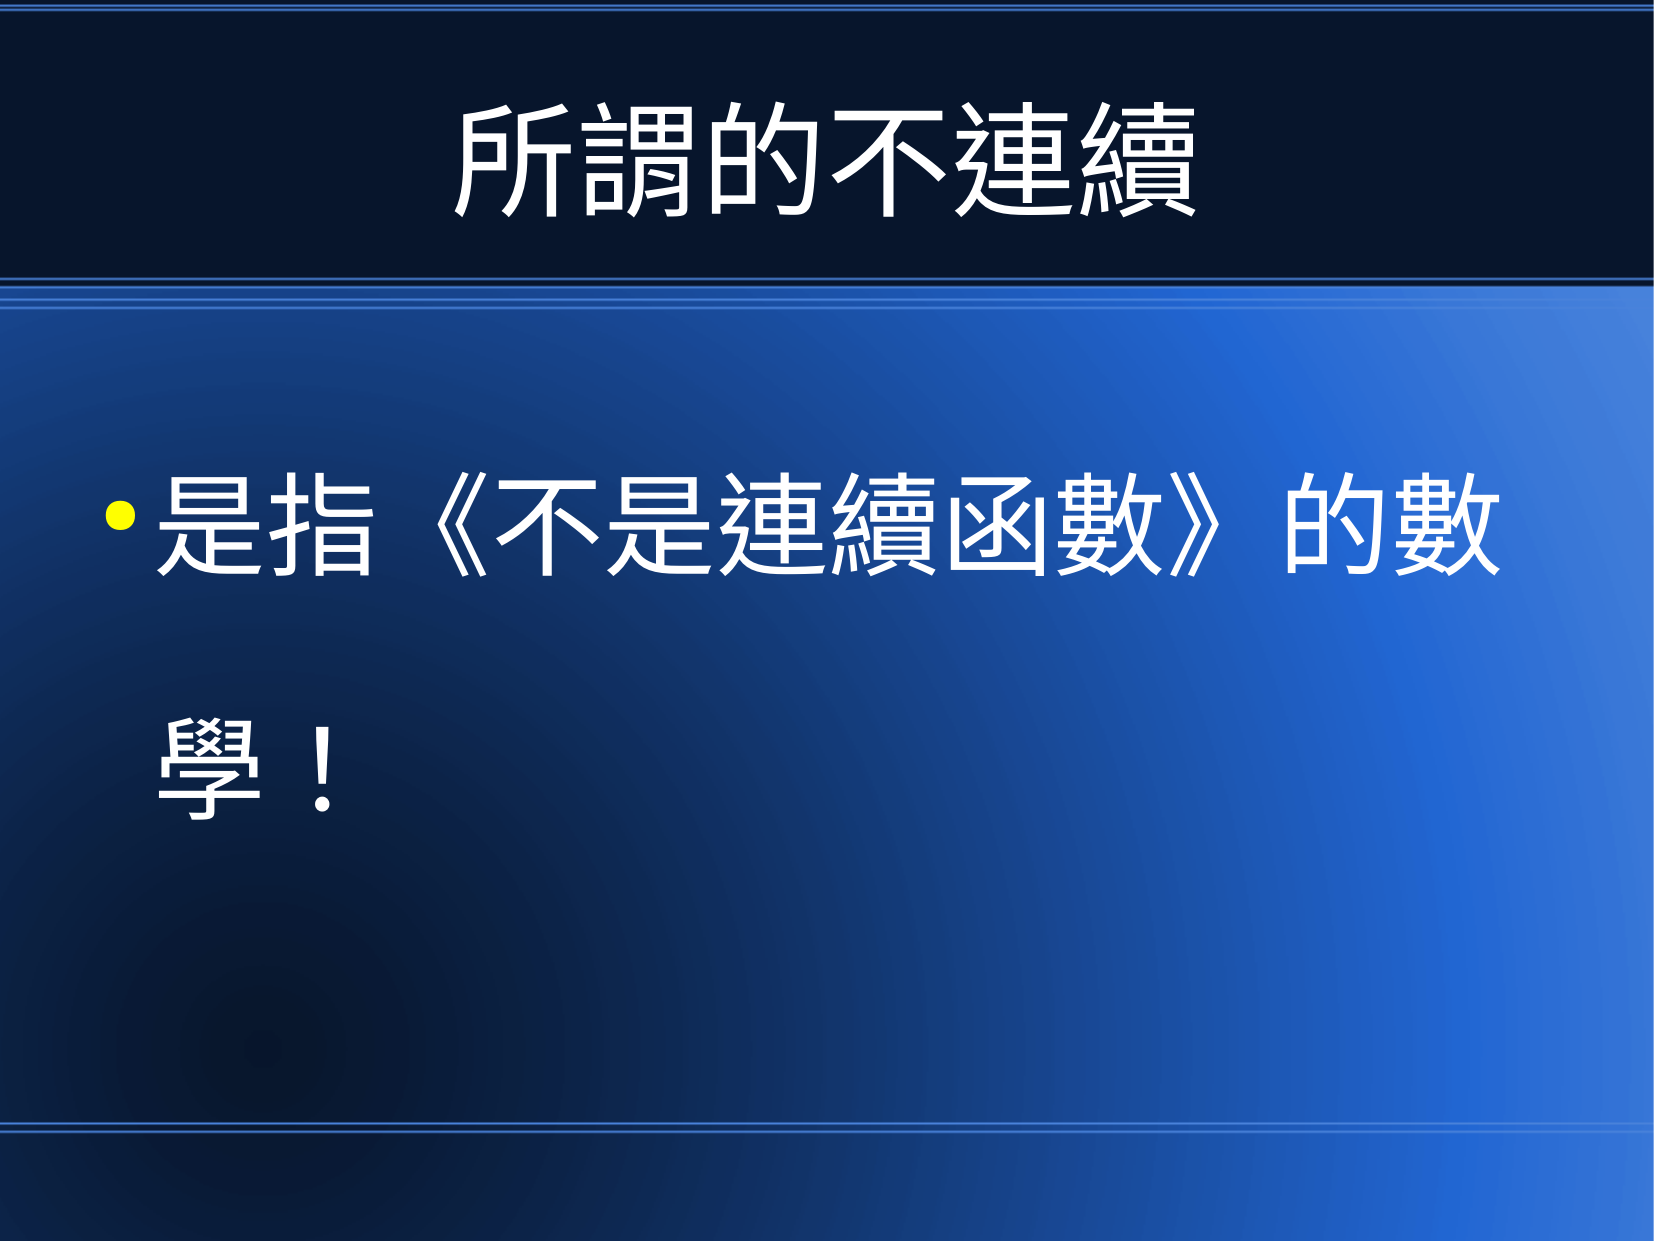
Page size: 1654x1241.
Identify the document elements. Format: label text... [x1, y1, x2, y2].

picture [0, 0, 1654, 1241]
list 是指《不是連續函數》的數學！ [82, 355, 1571, 1241]
title 所謂的不連續 [82, 49, 1571, 257]
